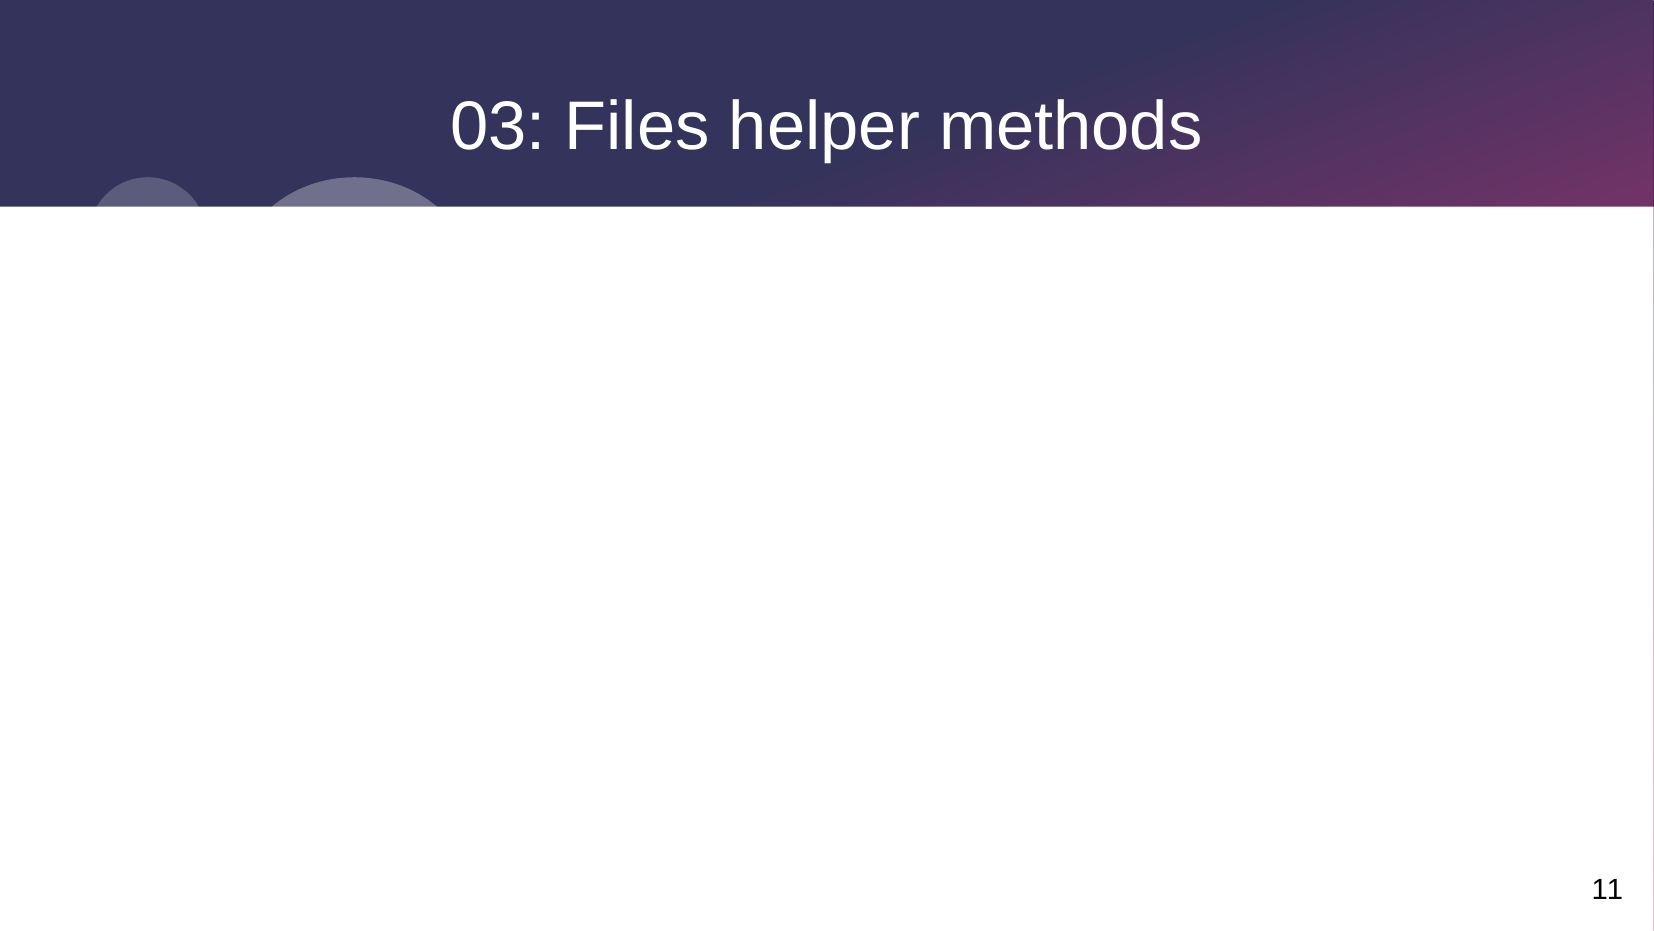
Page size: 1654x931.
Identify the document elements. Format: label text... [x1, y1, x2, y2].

title 03: Files helper methods [88, 44, 1565, 207]
